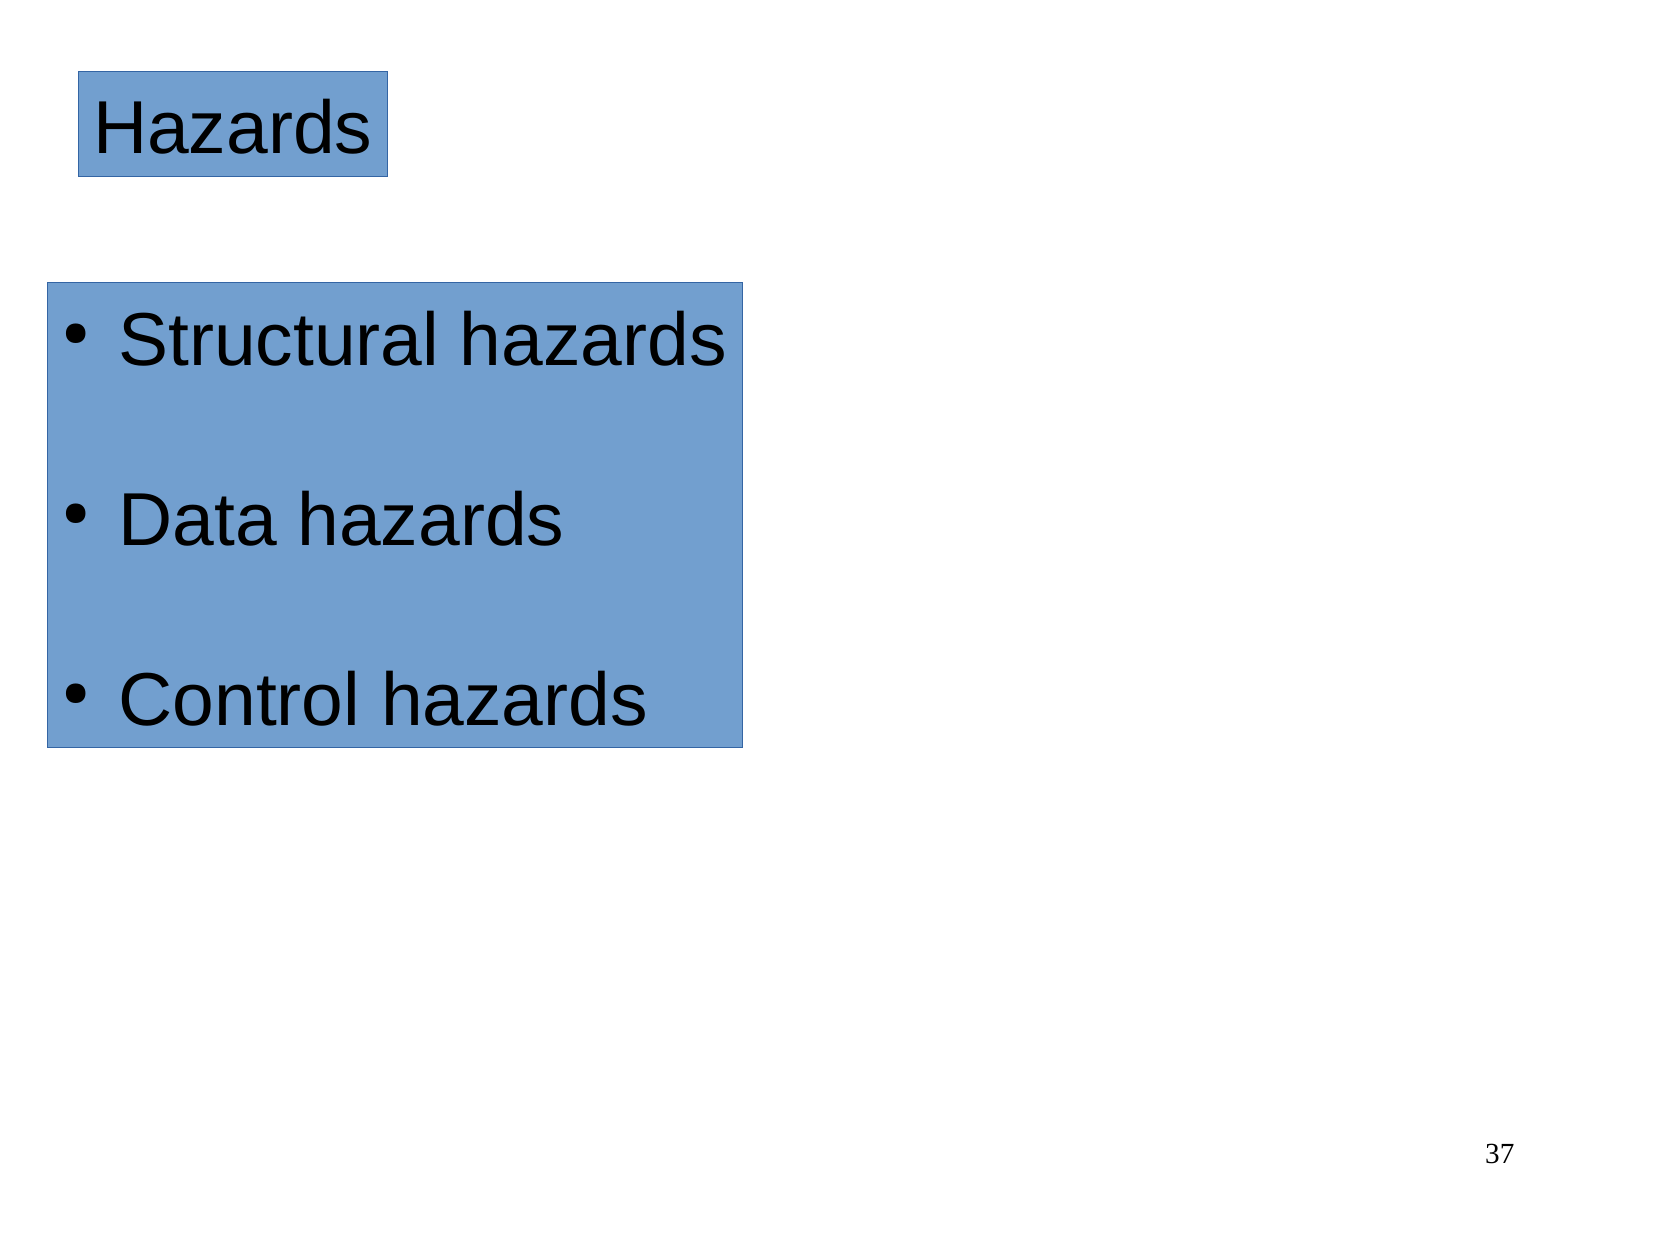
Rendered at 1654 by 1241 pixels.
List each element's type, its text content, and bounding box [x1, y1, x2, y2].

text_box <number> [1185, 1129, 1530, 1213]
text_box Hazards [78, 71, 388, 177]
text_box Structural hazards Data hazards Control hazards [47, 282, 743, 748]
